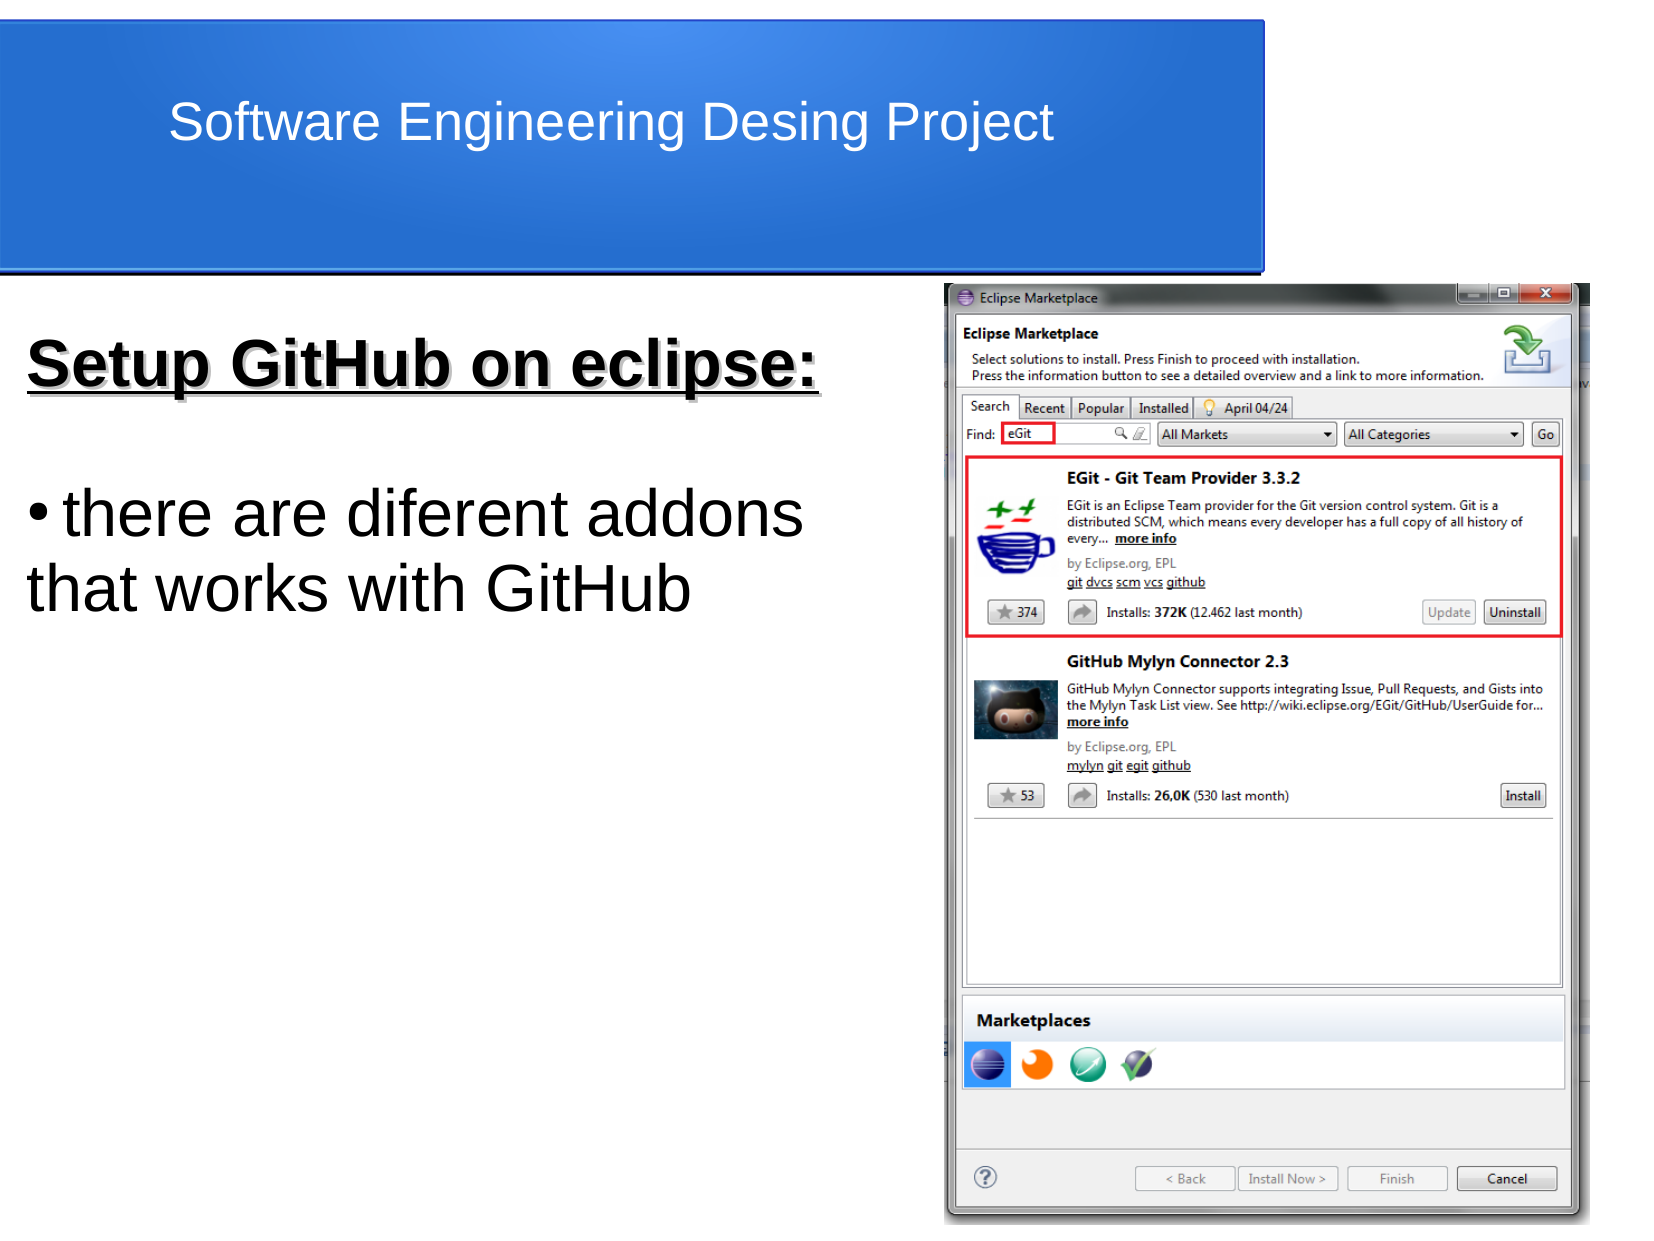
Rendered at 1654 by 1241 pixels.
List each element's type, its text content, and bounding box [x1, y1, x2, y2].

text_box Setup GitHub on eclipse: there are diferent addons that works with GitHub [11, 318, 843, 708]
text_box Software Engineering Desing Project [153, 83, 1134, 201]
picture [944, 283, 1590, 1225]
